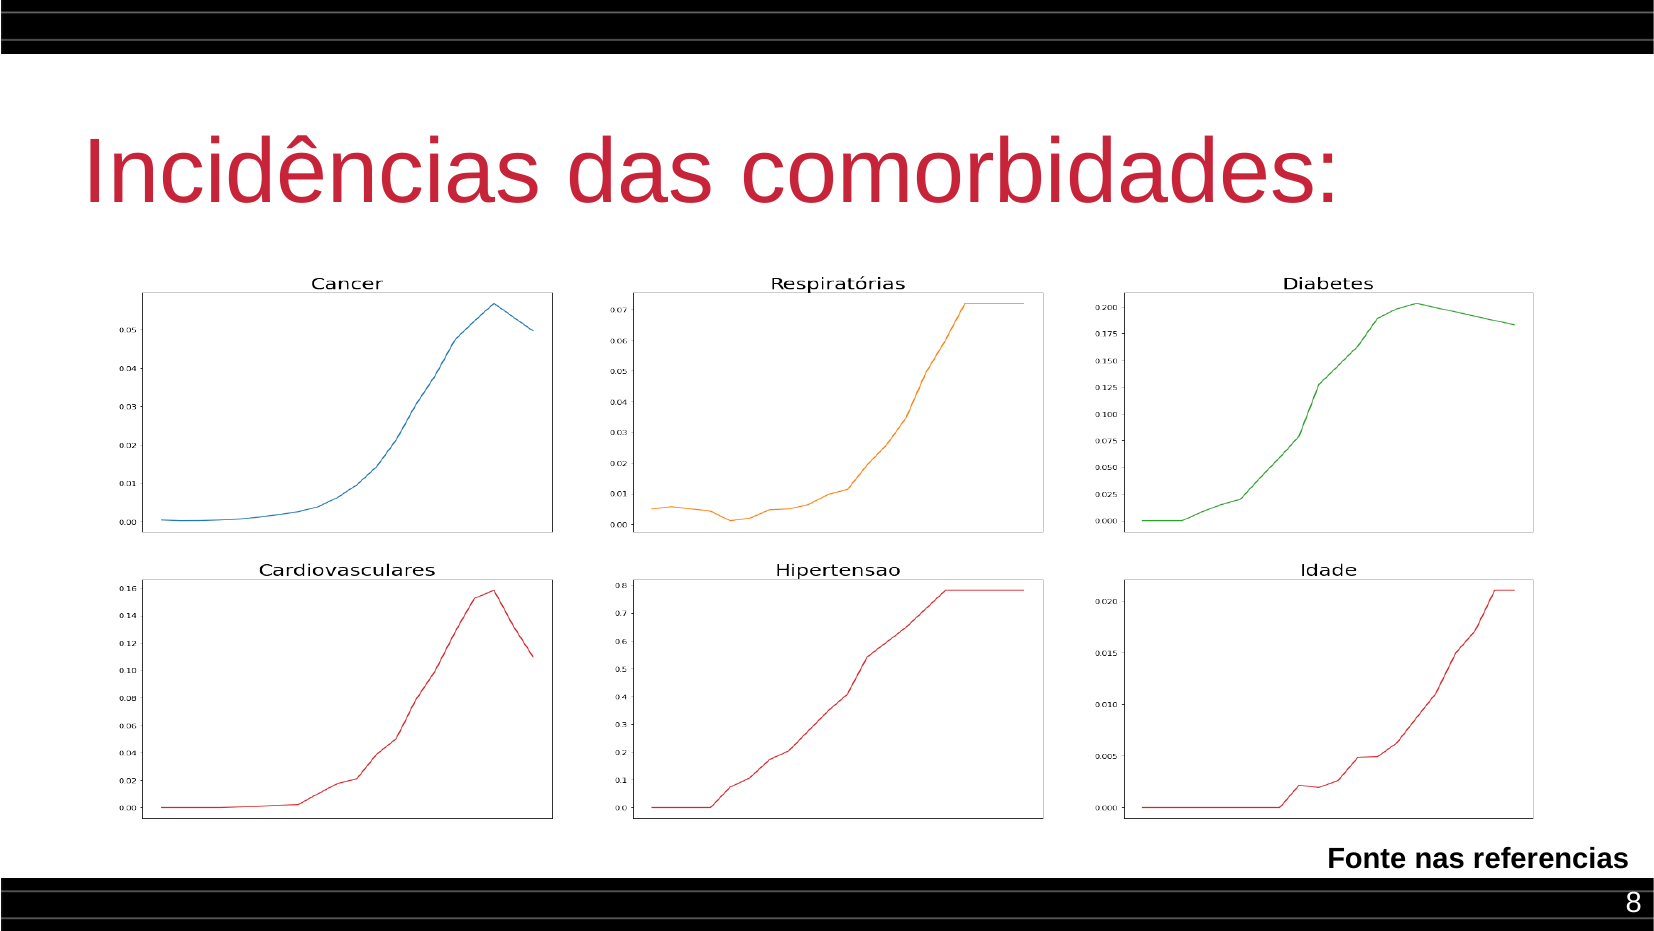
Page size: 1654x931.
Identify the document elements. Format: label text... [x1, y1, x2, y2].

text_box Fonte nas referencias [1312, 834, 1654, 901]
picture [112, 271, 1538, 826]
picture [1, 878, 1654, 931]
title Incidências das comorbidades: [82, 92, 1571, 249]
picture [1629, 902, 1637, 910]
picture [1, 0, 1654, 54]
